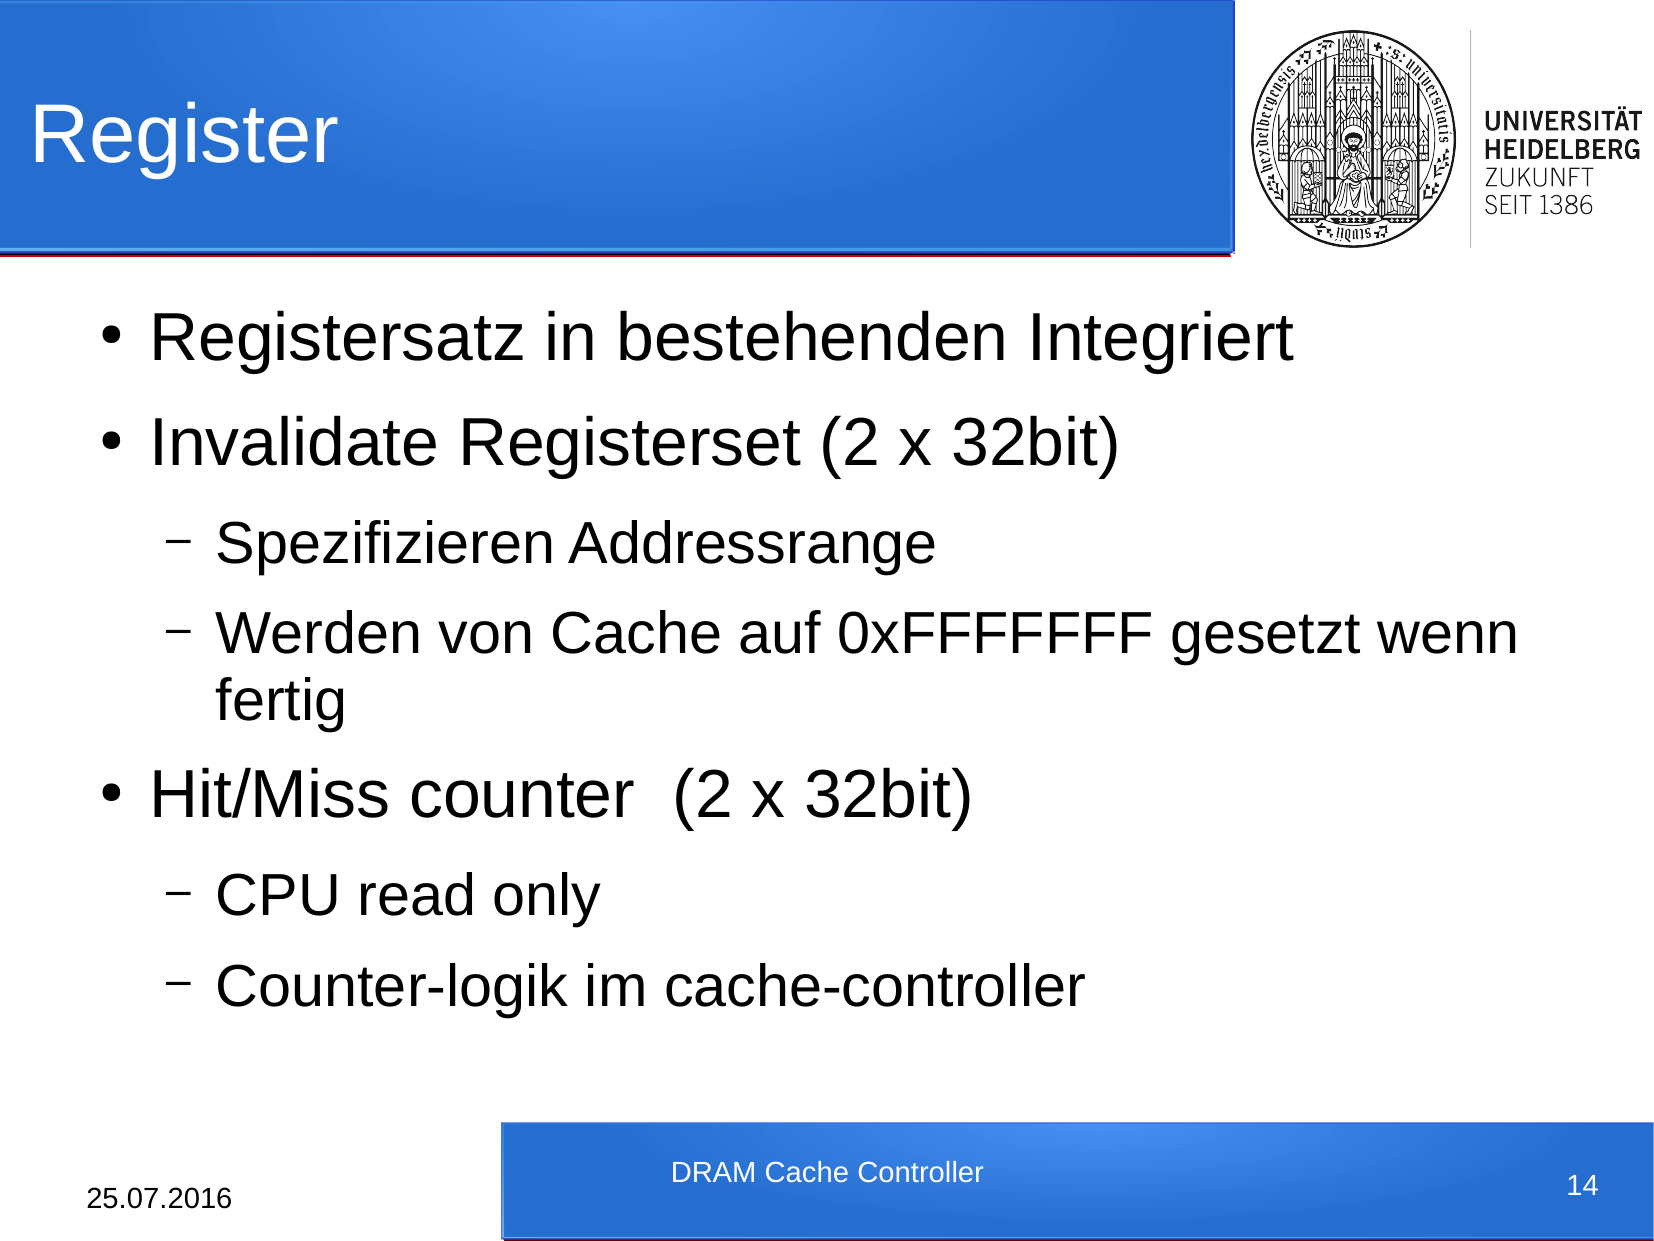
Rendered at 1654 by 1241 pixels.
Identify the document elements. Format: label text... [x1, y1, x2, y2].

title Register [29, 31, 1182, 237]
picture [496, 1121, 1654, 1241]
picture [1251, 30, 1642, 248]
list Registersatz in bestehenden Integriert Invalidate Registerset (2 x 32bit) Spezifizieren Addressrange Werden von Cache auf 0xFFFFFFF gesetzt wenn fertig Hit/Miss counter (2 x 32bit) CPU read only Counter-logik im cache-controller [82, 299, 1571, 1019]
picture [0, 0, 1238, 262]
